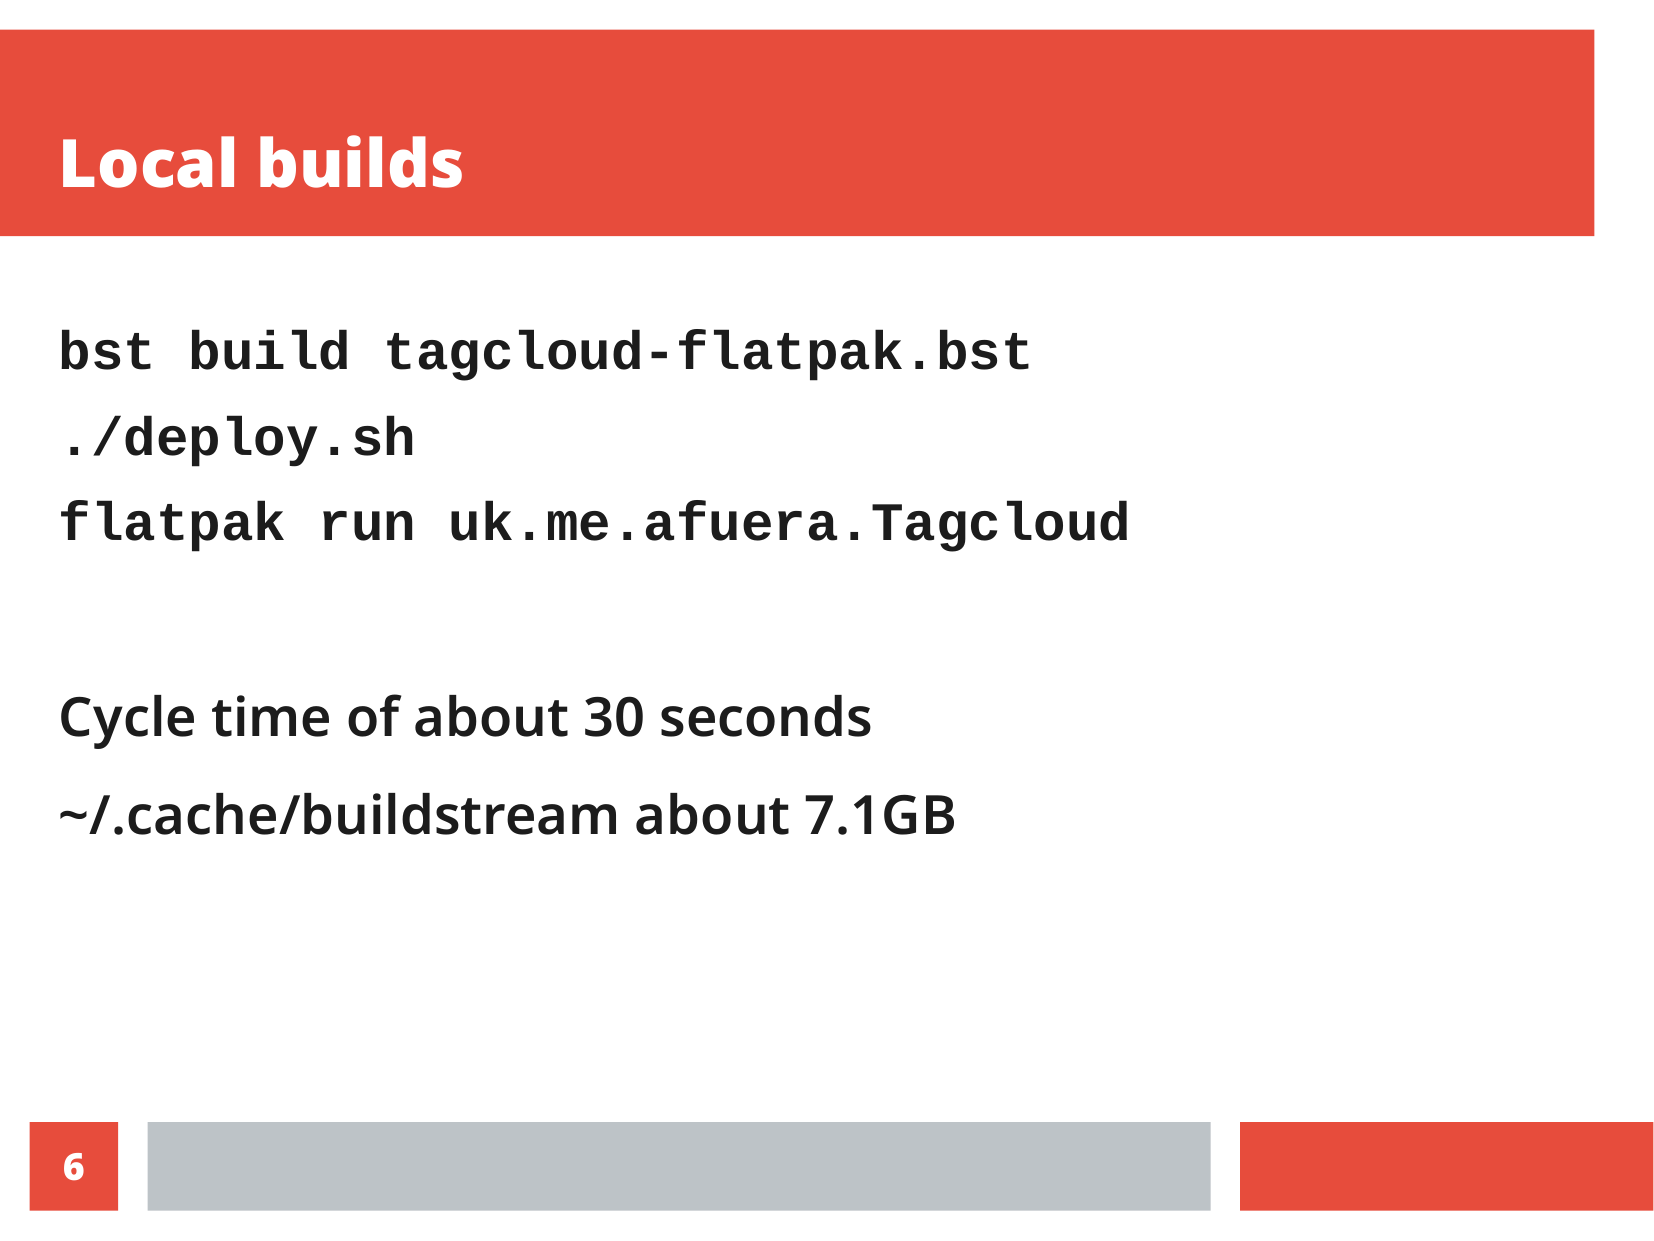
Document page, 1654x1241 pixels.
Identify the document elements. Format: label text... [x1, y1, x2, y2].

list bst build tagcloud-flatpak.bst ./deploy.sh flatpak run uk.me.afuera.Tagcloud Cycle time of about 30 seconds ~/.cache/buildstream about 7.1GB [59, 324, 1565, 1093]
title Local builds [59, 59, 1595, 207]
